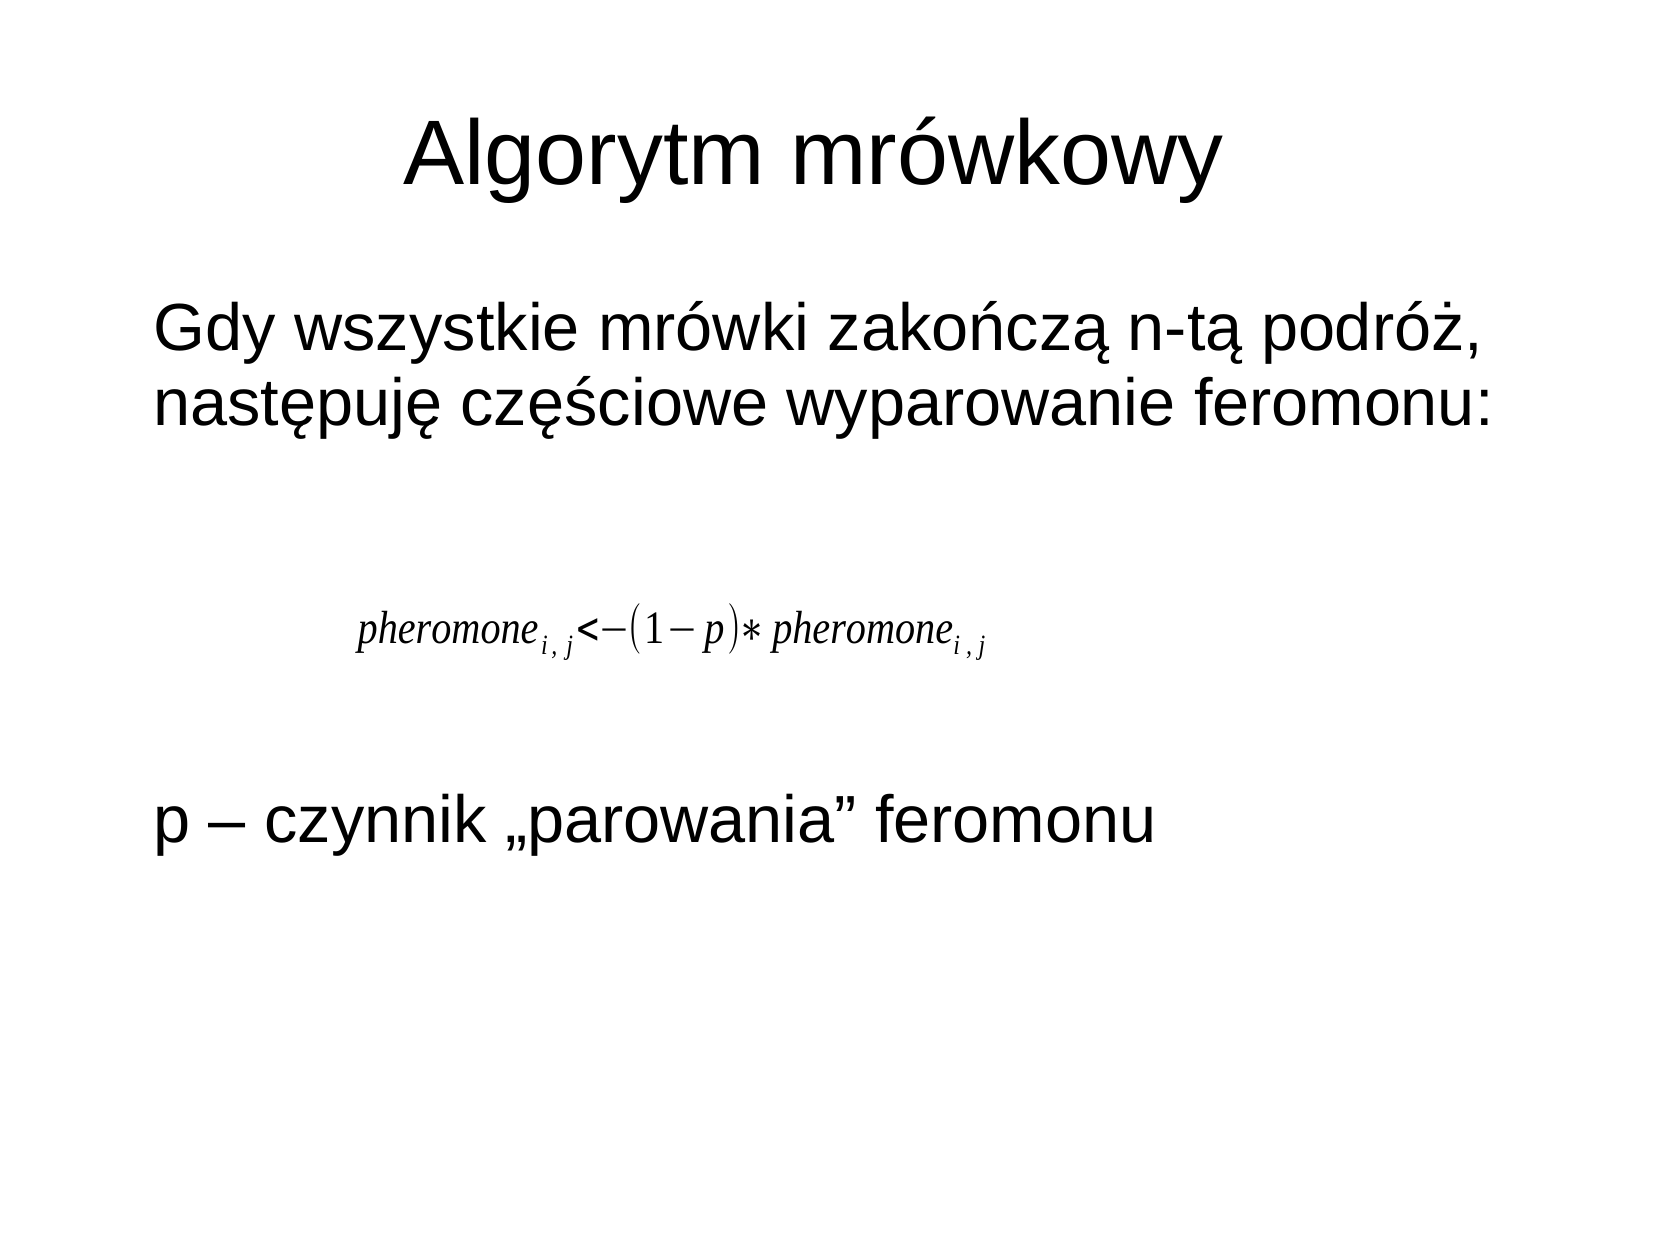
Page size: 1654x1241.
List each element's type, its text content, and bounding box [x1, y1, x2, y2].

title Algorytm mrówkowy [82, 49, 1571, 257]
list Gdy wszystkie mrówki zakończą n-tą podróż, następuję częściowe wyparowanie feromonu: p – czynnik „parowania” feromonu [82, 290, 1571, 1010]
chart [342, 602, 997, 663]
